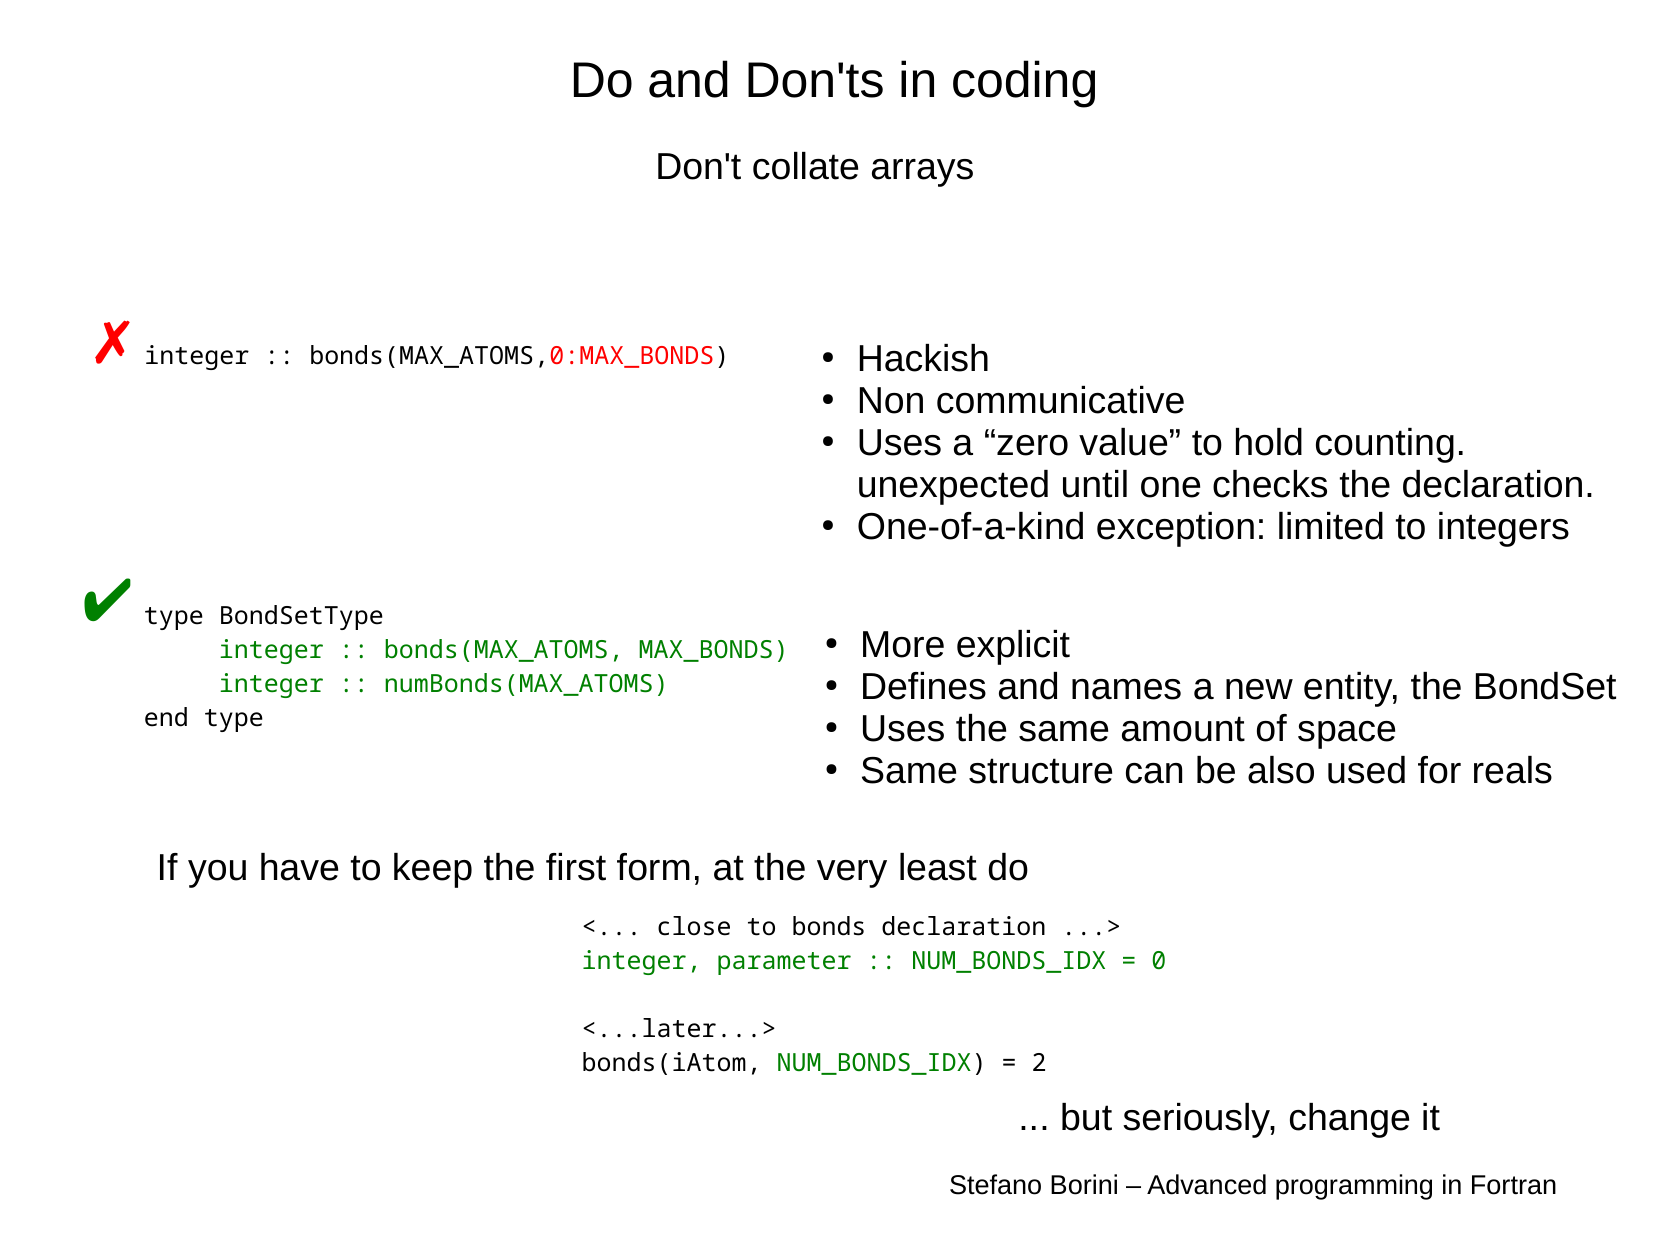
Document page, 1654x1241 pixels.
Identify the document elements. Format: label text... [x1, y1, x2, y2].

text_box ... but seriously, change it [1003, 1088, 1456, 1146]
text_box Don't collate arrays [640, 138, 991, 196]
text_box [69, 573, 160, 646]
text_box Do and Don'ts in coding [555, 44, 1126, 116]
text_box type BondSetType integer :: bonds(MAX_ATOMS, MAX_BONDS) integer :: numBonds(MAX_ATOMS) end type [129, 590, 804, 731]
text_box Hackish Non communicative Uses a “zero value” to hold counting. unexpected until one checks the declaration. One-of-a-kind exception: limited to integers [806, 330, 1612, 555]
text_box If you have to keep the first form, at the very least do [141, 838, 1045, 896]
text_box integer :: bonds(MAX_ATOMS,0:MAX_BONDS) [129, 330, 745, 377]
text_box More explicit Defines and names a new entity, the BondSet Uses the same amount of space Same structure can be also used for reals [810, 616, 1634, 842]
text_box <... close to bonds declaration ...> integer, parameter :: NUM_BONDS_IDX = 0 <...later...> bonds(iAtom, NUM_BONDS_IDX) = 2 [566, 901, 1182, 1073]
text_box [81, 313, 169, 371]
